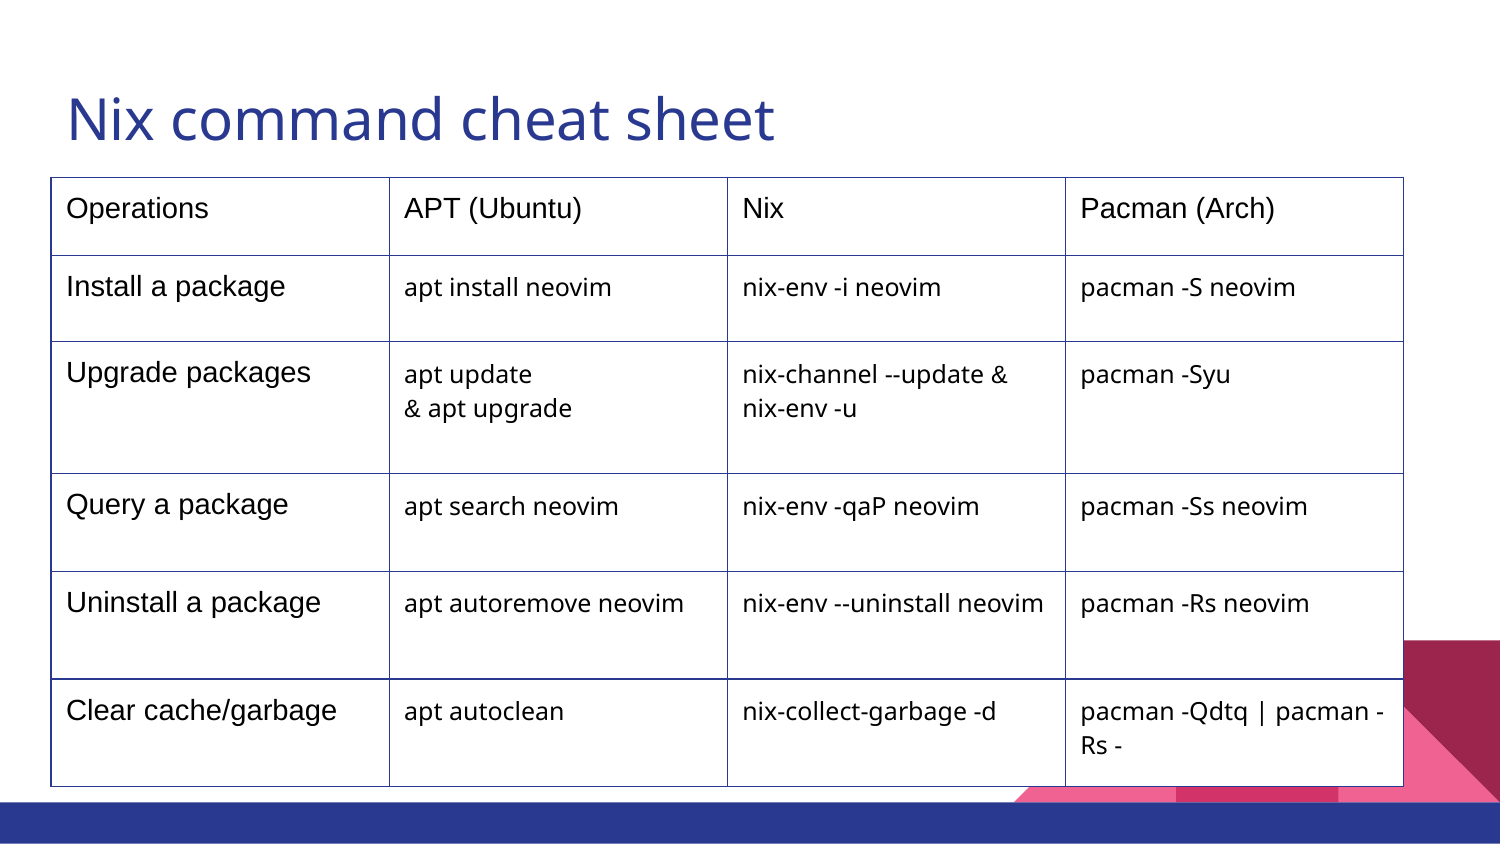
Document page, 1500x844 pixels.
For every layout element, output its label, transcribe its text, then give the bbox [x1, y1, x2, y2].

table_cell Query a package [52, 474, 389, 571]
table_cell nix-collect-garbage -d [728, 680, 1065, 786]
table_cell apt search neovim [390, 474, 727, 571]
table_cell Upgrade packages [52, 342, 389, 473]
table_cell Clear cache/garbage [52, 680, 389, 786]
table_cell pacman -Qdtq | pacman -Rs - [1066, 680, 1403, 786]
table_cell apt autoremove neovim [390, 572, 727, 678]
table_cell nix-env -qaP neovim [728, 474, 1065, 571]
table_cell pacman -Rs neovim [1066, 572, 1403, 678]
table_cell pacman -Ss neovim [1066, 474, 1403, 571]
table_header Nix [728, 178, 1065, 255]
title Nix command cheat sheet [51, 67, 1449, 167]
table_cell pacman -Syu [1066, 342, 1403, 473]
table_cell Install a package [52, 256, 389, 341]
table_cell pacman -S neovim [1066, 256, 1403, 341]
table_cell nix-env -i neovim [728, 256, 1065, 341]
table_cell nix-env --uninstall neovim [728, 572, 1065, 678]
table_cell Uninstall a package [52, 572, 389, 678]
table_header Pacman (Arch) [1066, 178, 1403, 255]
table_header APT (Ubuntu) [390, 178, 727, 255]
table_cell apt install neovim [390, 256, 727, 341]
table_cell apt update & apt upgrade [390, 342, 727, 473]
table_cell apt autoclean [390, 680, 727, 786]
table_cell nix-channel --update & nix-env -u [728, 342, 1065, 473]
table_header Operations [52, 178, 389, 255]
